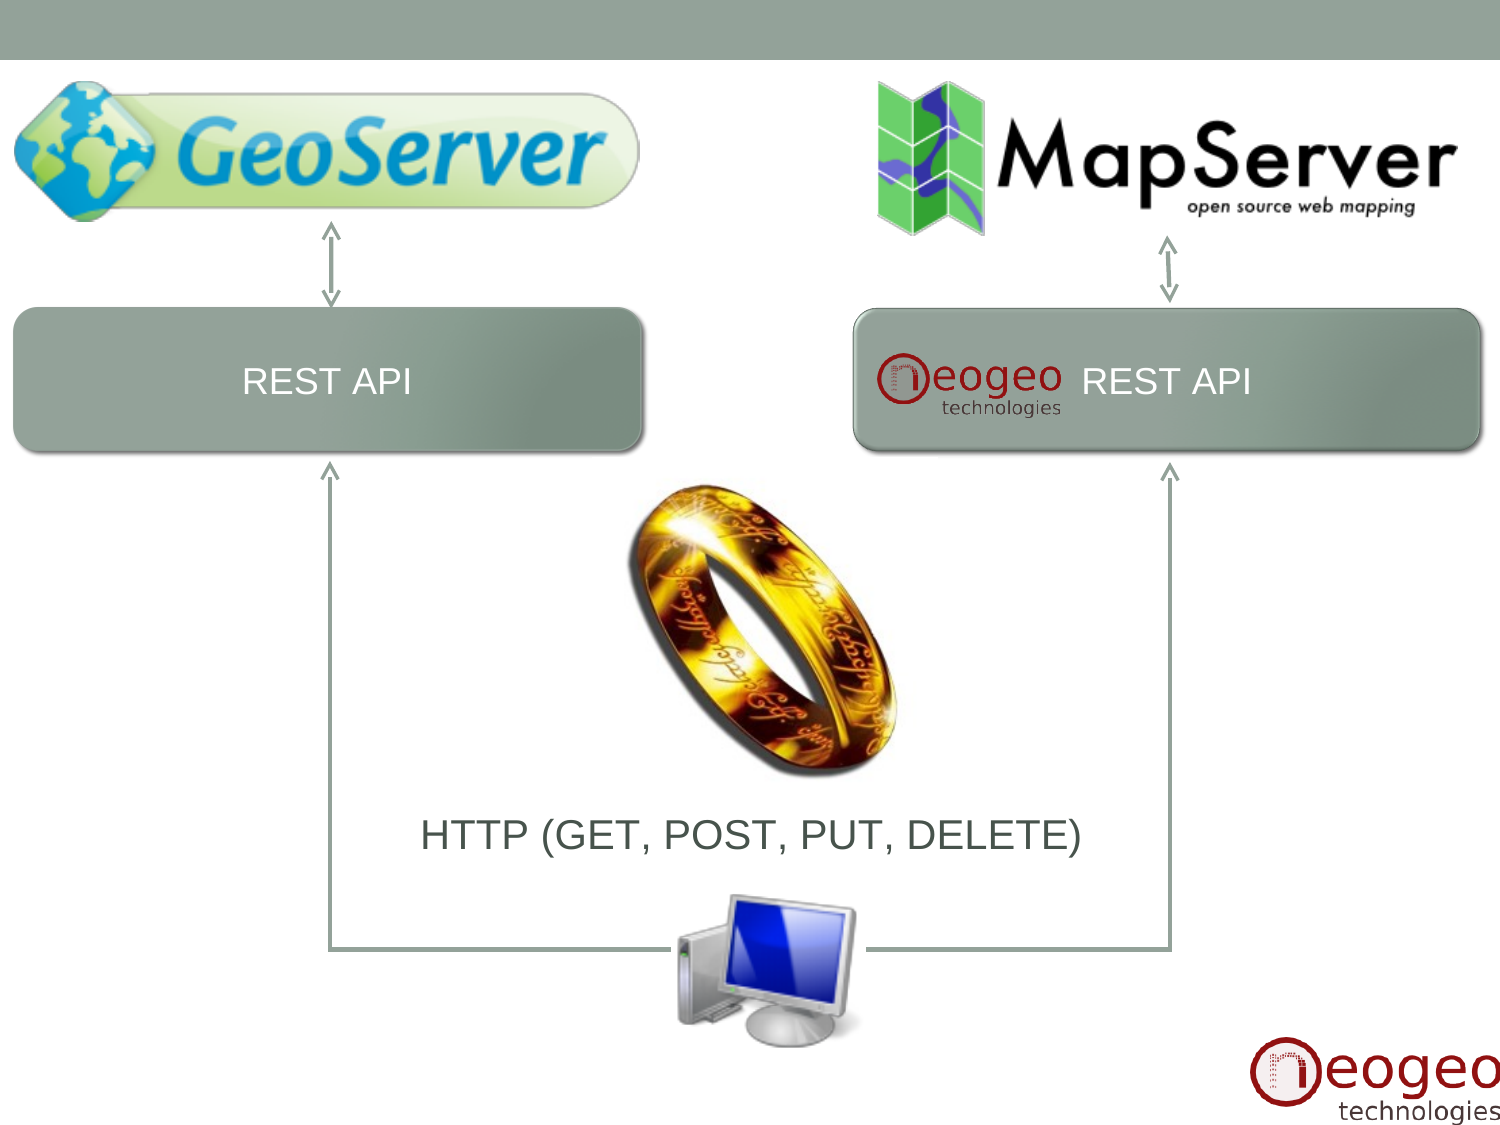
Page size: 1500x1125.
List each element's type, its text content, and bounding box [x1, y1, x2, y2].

picture [668, 866, 869, 1050]
text_box REST API [21, 315, 634, 444]
text_box REST API [861, 315, 1473, 444]
picture [9, 303, 1491, 803]
picture [1250, 1037, 1500, 1125]
text_box HTTP (GET, POST, PUT, DELETE) [405, 800, 1111, 866]
picture [877, 81, 1458, 236]
picture [14, 81, 640, 222]
